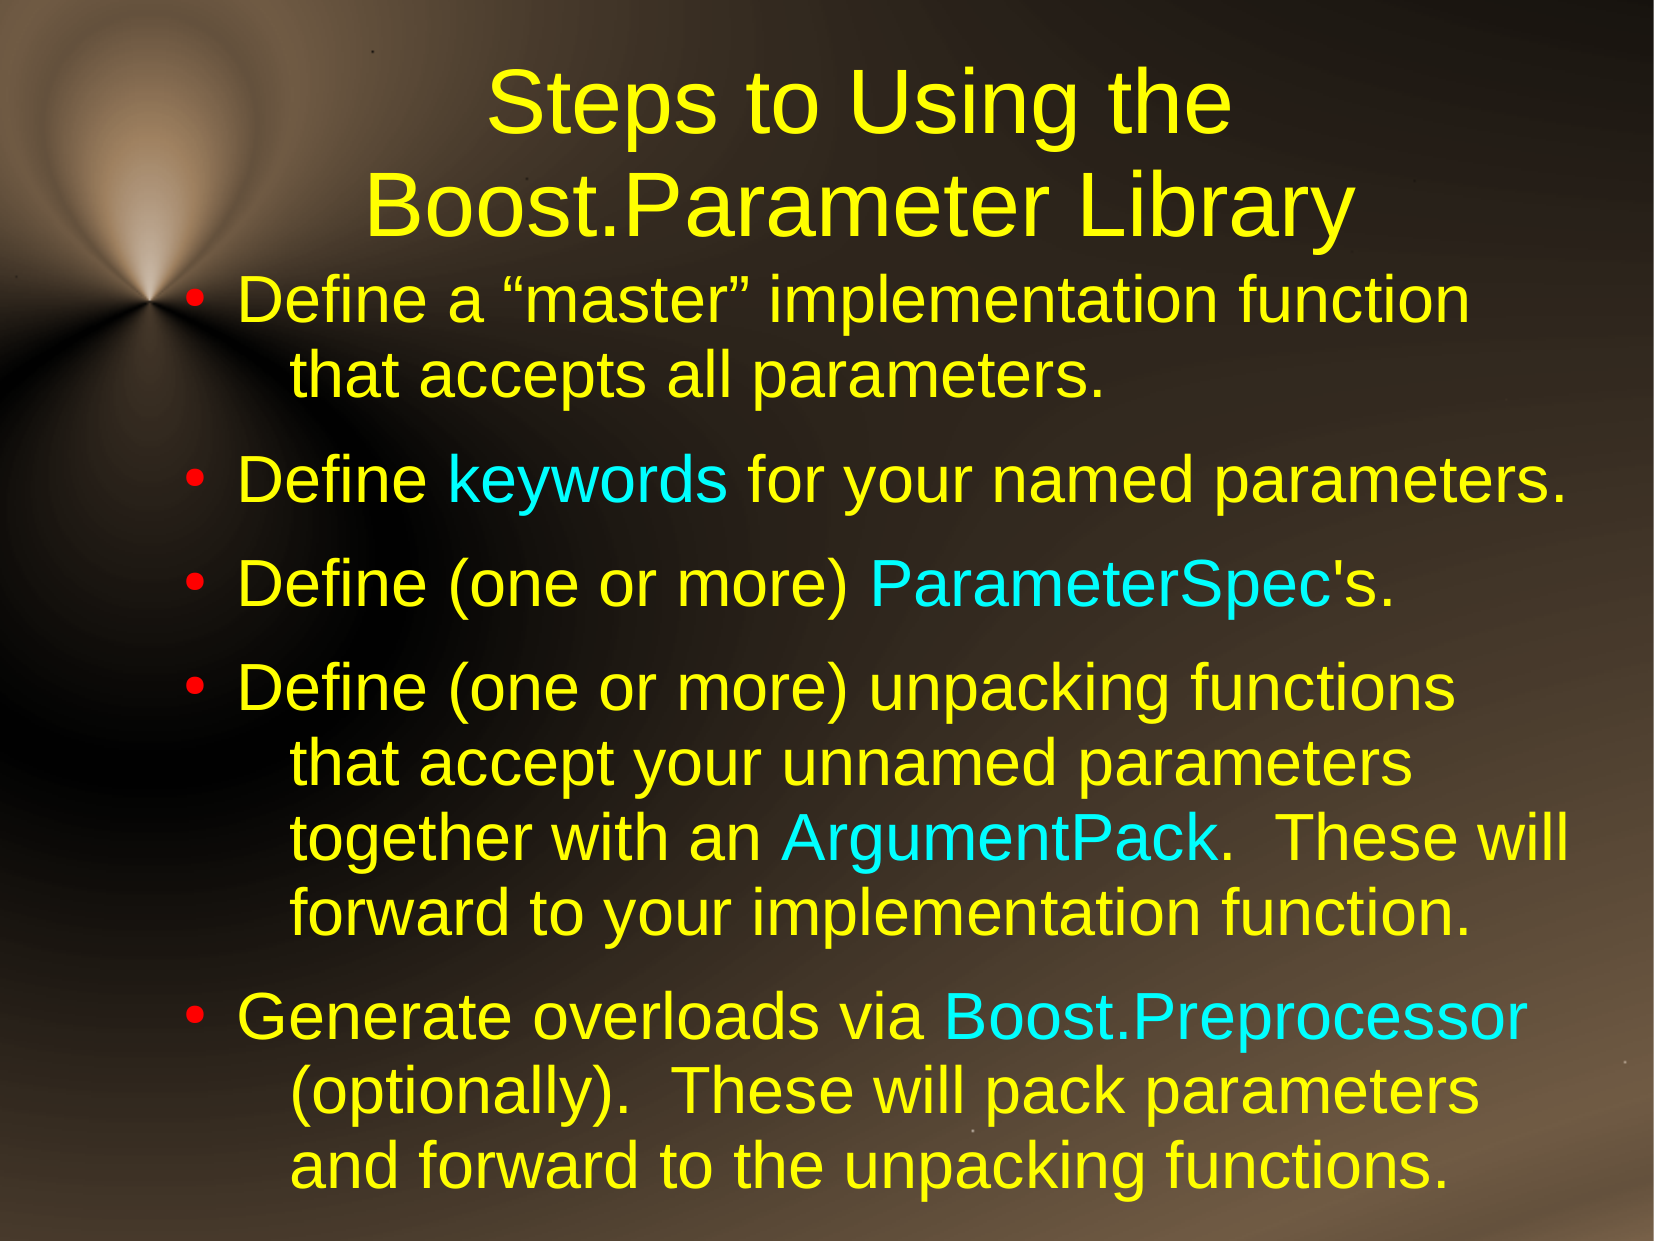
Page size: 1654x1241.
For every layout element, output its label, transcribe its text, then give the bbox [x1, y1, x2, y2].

picture [0, 0, 1654, 1241]
list Define a “master” implementation function that accepts all parameters. Define keywords for your named parameters. Define (one or more) ParameterSpec's. Define (one or more) unpacking functions that accept your unnamed parameters together with an ArgumentPack. These will forward to your implementation function. Generate overloads via Boost.Preprocessor (optionally). These will pack parameters and forward to the unpacking functions. [147, 262, 1571, 1204]
title Steps to Using the Boost.Parameter Library [150, 50, 1571, 256]
